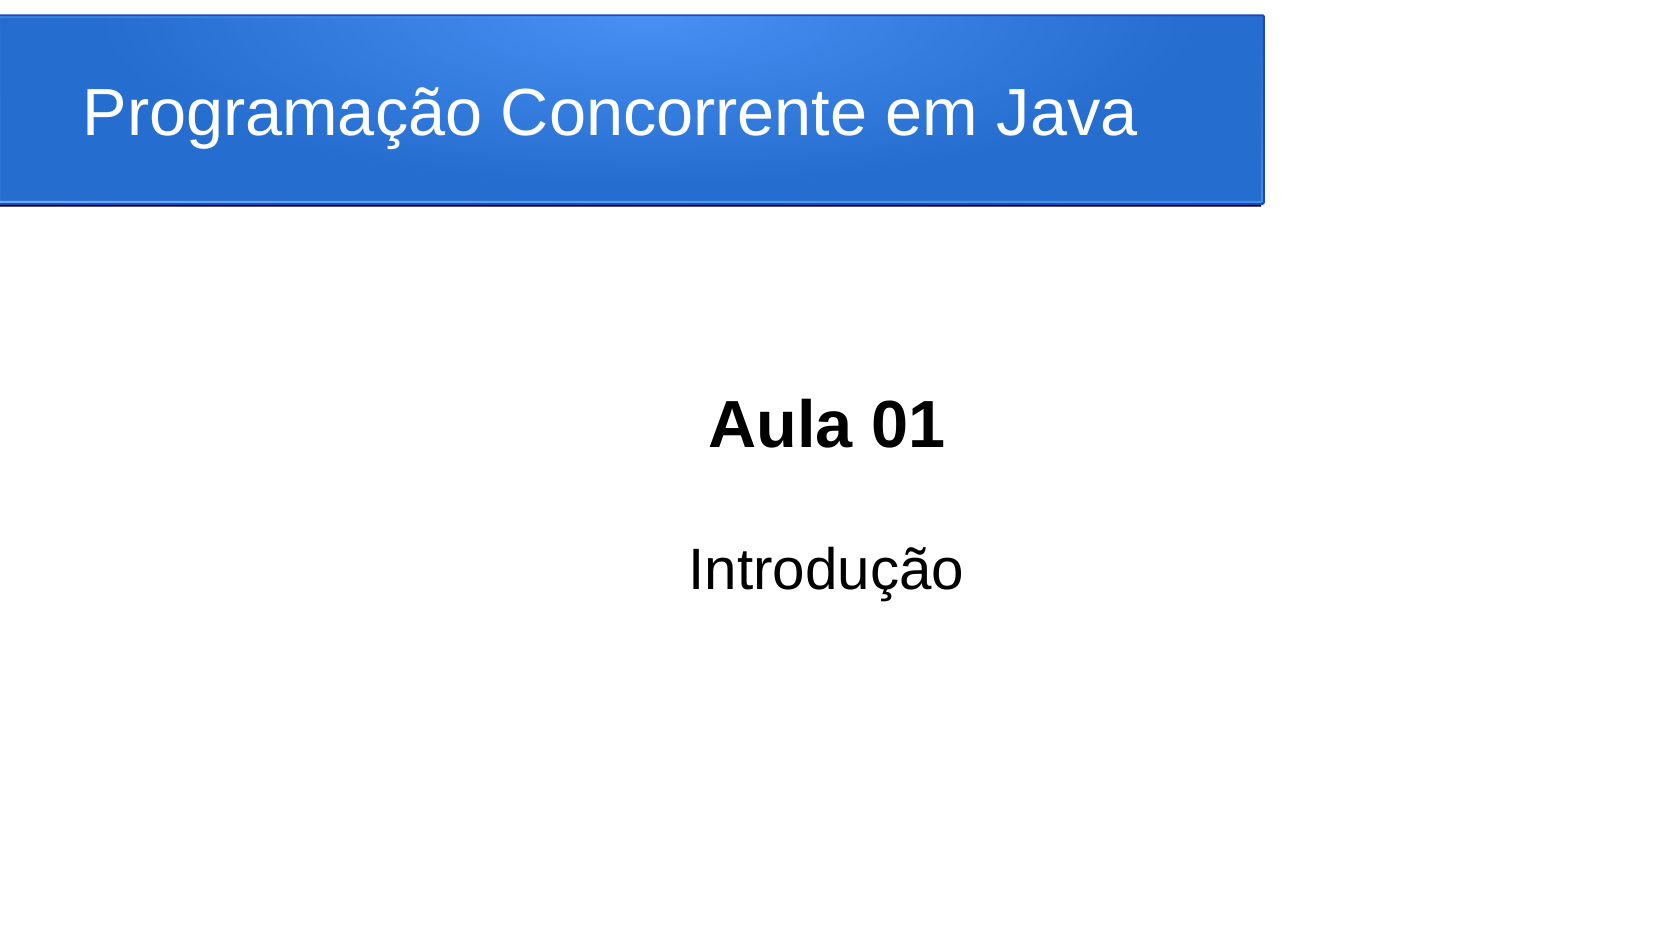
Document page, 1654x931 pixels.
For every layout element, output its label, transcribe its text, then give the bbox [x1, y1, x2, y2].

subtitle Aula 01 Introdução [82, 224, 1571, 764]
title Programação Concorrente em Java [82, 35, 1235, 189]
